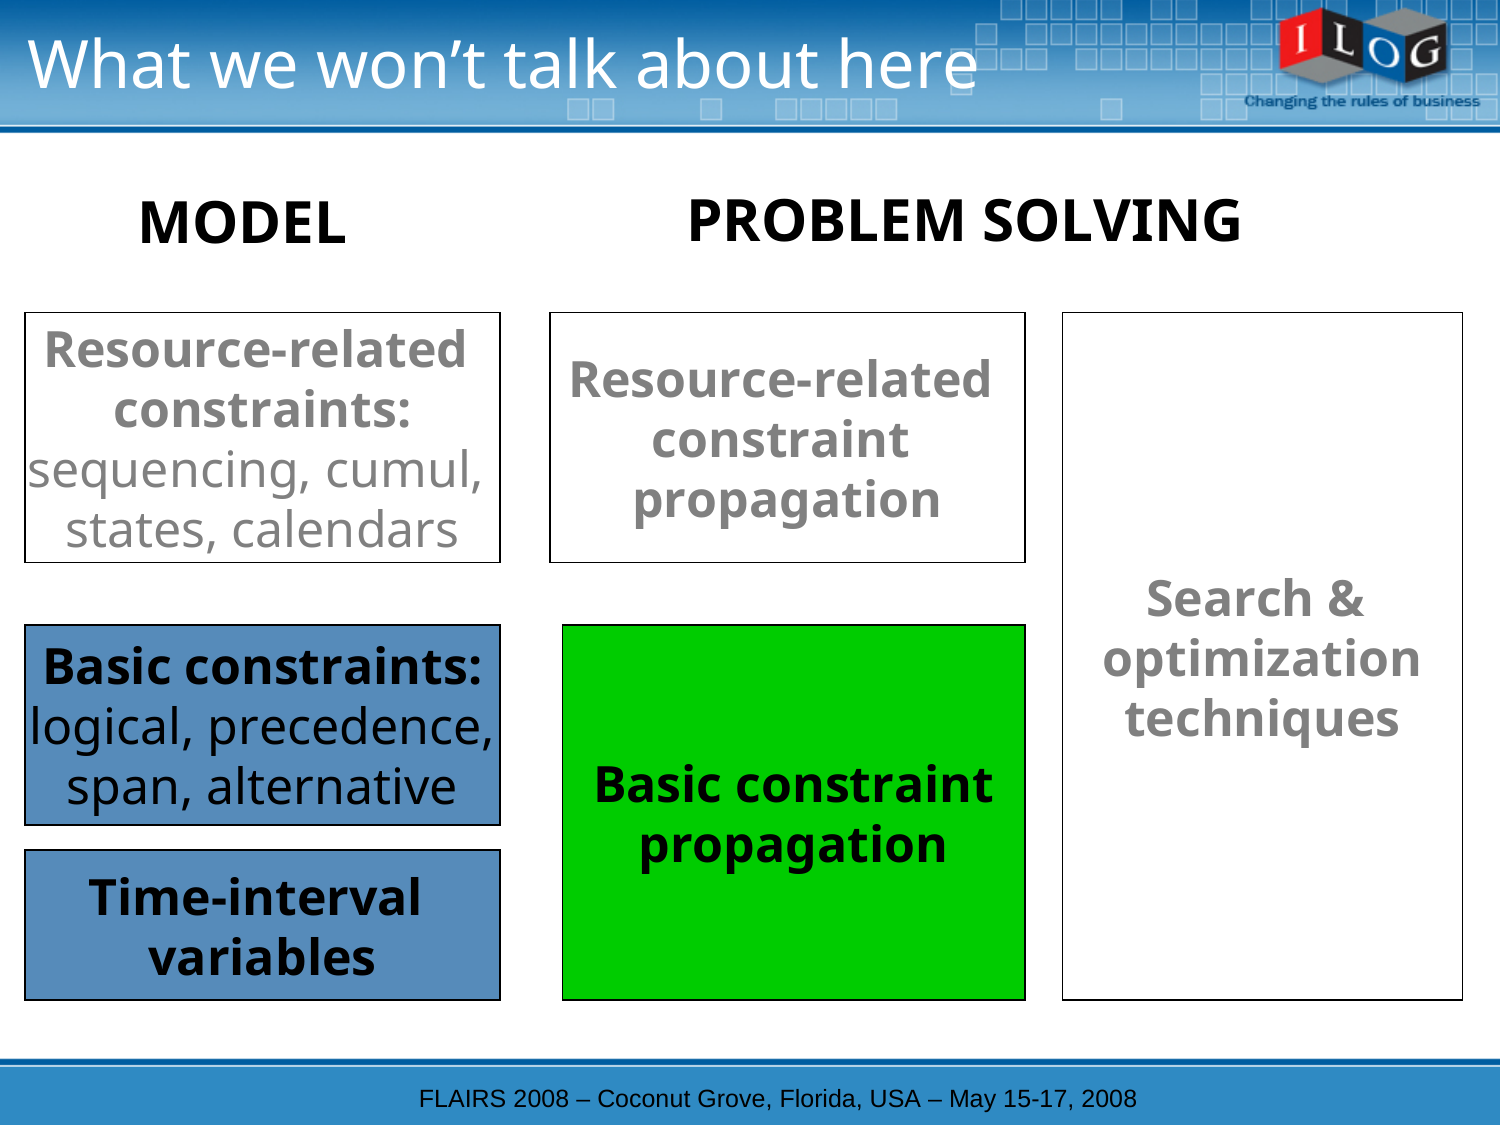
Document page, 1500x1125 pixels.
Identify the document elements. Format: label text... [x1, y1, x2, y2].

text_box PROBLEM SOLVING [671, 174, 1259, 261]
text_box Resource-related constraints: sequencing, cumul, states, calendars [24, 312, 501, 563]
title What we won’t talk about here [12, 0, 1300, 144]
text_box Resource-related constraint propagation [549, 312, 1026, 563]
text_box Search & optimization techniques [1062, 312, 1463, 1000]
text_box Time-interval variables [24, 849, 501, 1000]
text_box MODEL [122, 177, 362, 263]
text_box Basic constraint propagation [562, 624, 1026, 1000]
picture [0, 0, 1500, 1125]
text_box Basic constraints: logical, precedence, span, alternative [24, 624, 501, 825]
